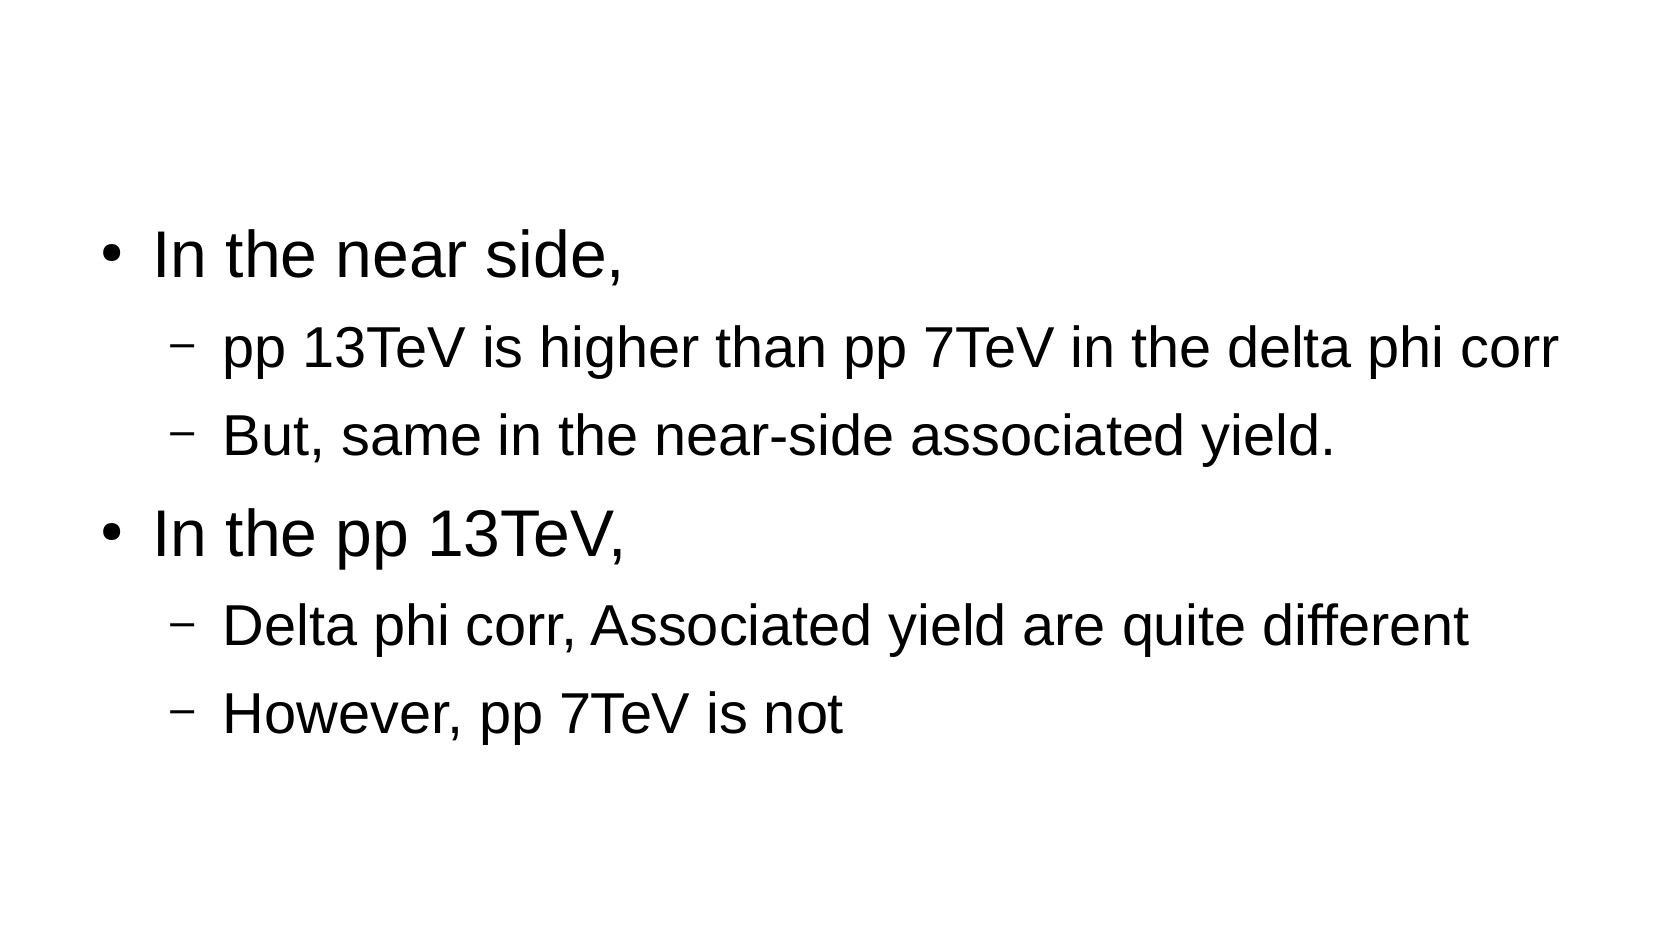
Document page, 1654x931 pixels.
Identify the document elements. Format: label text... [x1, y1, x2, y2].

list In the near side, pp 13TeV is higher than pp 7TeV in the delta phi corr But, same in the near-side associated yield. In the pp 13TeV, Delta phi corr, Associated yield are quite different However, pp 7TeV is not [82, 217, 1571, 758]
